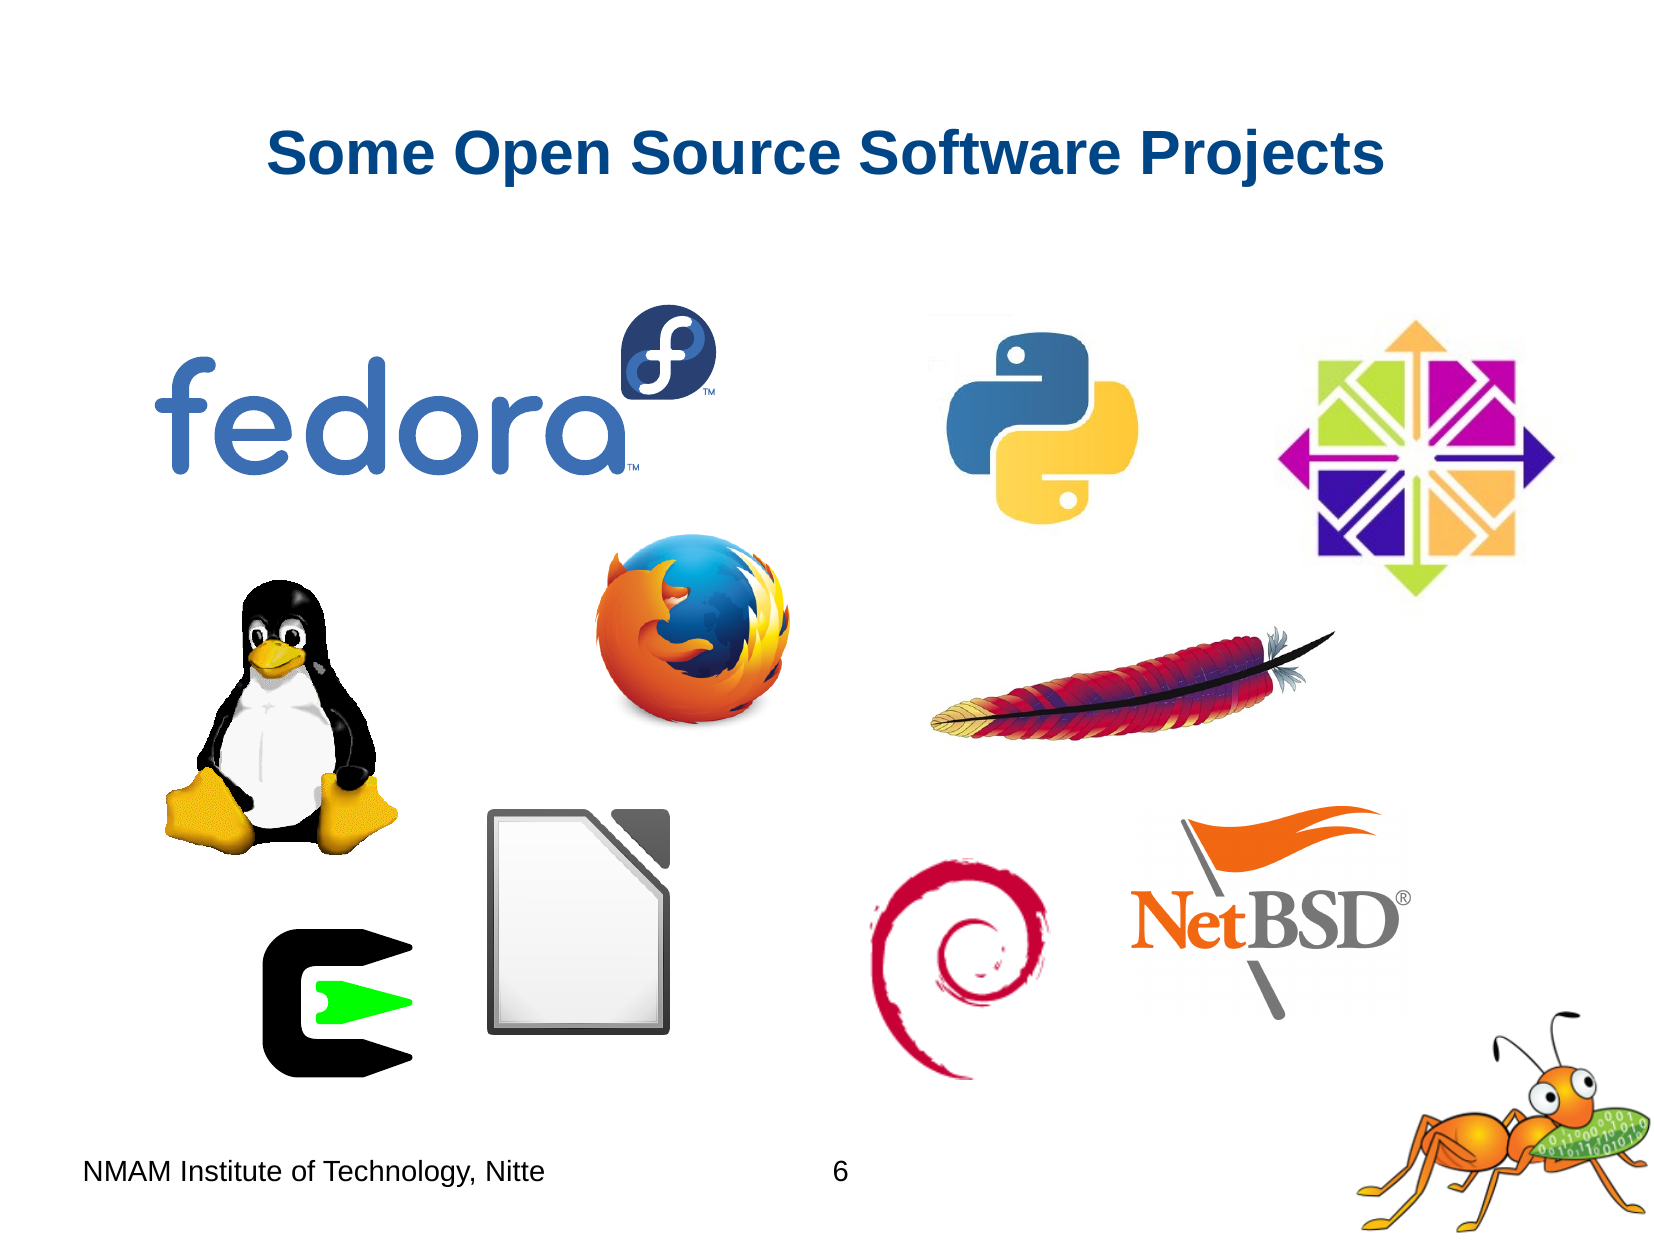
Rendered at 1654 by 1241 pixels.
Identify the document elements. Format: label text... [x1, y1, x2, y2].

picture [869, 858, 1051, 1081]
picture [251, 915, 421, 1084]
title Some Open Source Software Projects [82, 49, 1571, 257]
picture [1131, 806, 1654, 1235]
picture [75, 225, 796, 736]
picture [465, 809, 691, 1036]
picture [928, 314, 1156, 542]
picture [165, 580, 398, 856]
picture [930, 239, 1638, 798]
